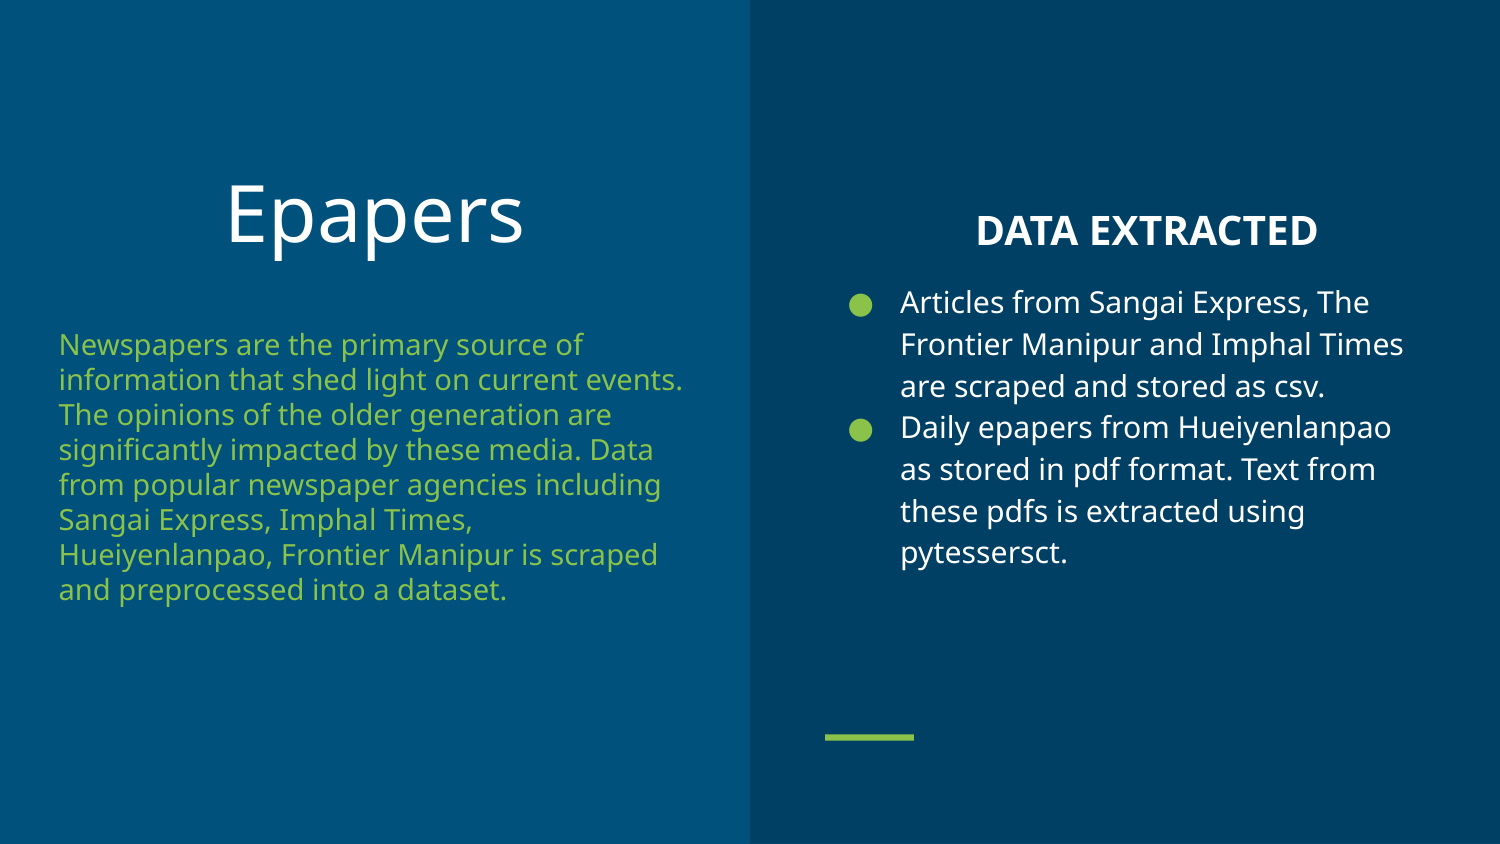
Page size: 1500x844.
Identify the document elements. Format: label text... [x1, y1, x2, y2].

title Epapers [43, 118, 708, 281]
subtitle Newspapers are the primary source of information that shed light on current events. The opinions of the older generation are significantly impacted by these media. Data from popular newspaper agencies including Sangai Express, Imphal Times, Hueiyenlanpao, Frontier Manipur is scraped and preprocessed into a dataset. [43, 311, 708, 533]
list DATA EXTRACTED Articles from Sangai Express, The Frontier Manipur and Imphal Times are scraped and stored as csv. Daily epapers from Hueiyenlanpao as stored in pdf format. Text from these pdfs is extracted using pytessersct. [810, 118, 1440, 725]
